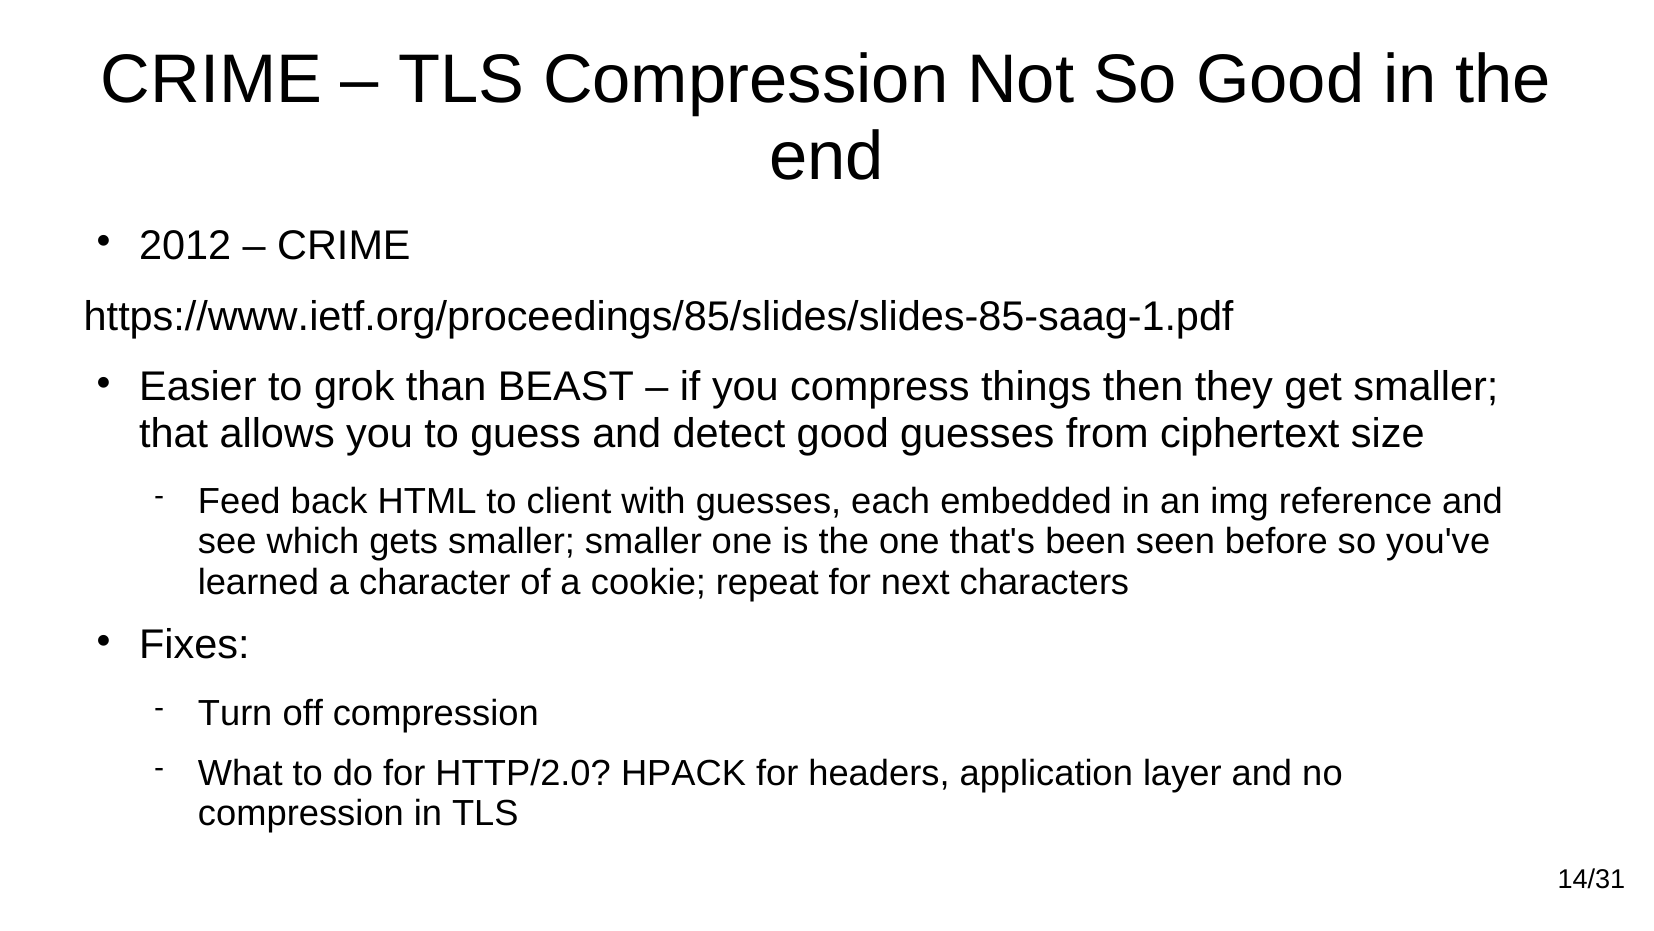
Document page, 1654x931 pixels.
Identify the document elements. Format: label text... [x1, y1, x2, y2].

list 2012 – CRIME https://www.ietf.org/proceedings/85/slides/slides-85-saag-1.pdf Easier to grok than BEAST – if you compress things then they get smaller; that allows you to guess and detect good guesses from ciphertext size Feed back HTML to client with guesses, each embedded in an img reference and see which gets smaller; smaller one is the one that's been seen before so you've learned a character of a cookie; repeat for next characters Fixes: Turn off compression What to do for HTTP/2.0? HPACK for headers, application layer and no compression in TLS [82, 217, 1538, 842]
title CRIME – TLS Compression Not So Good in the end [82, 37, 1571, 193]
